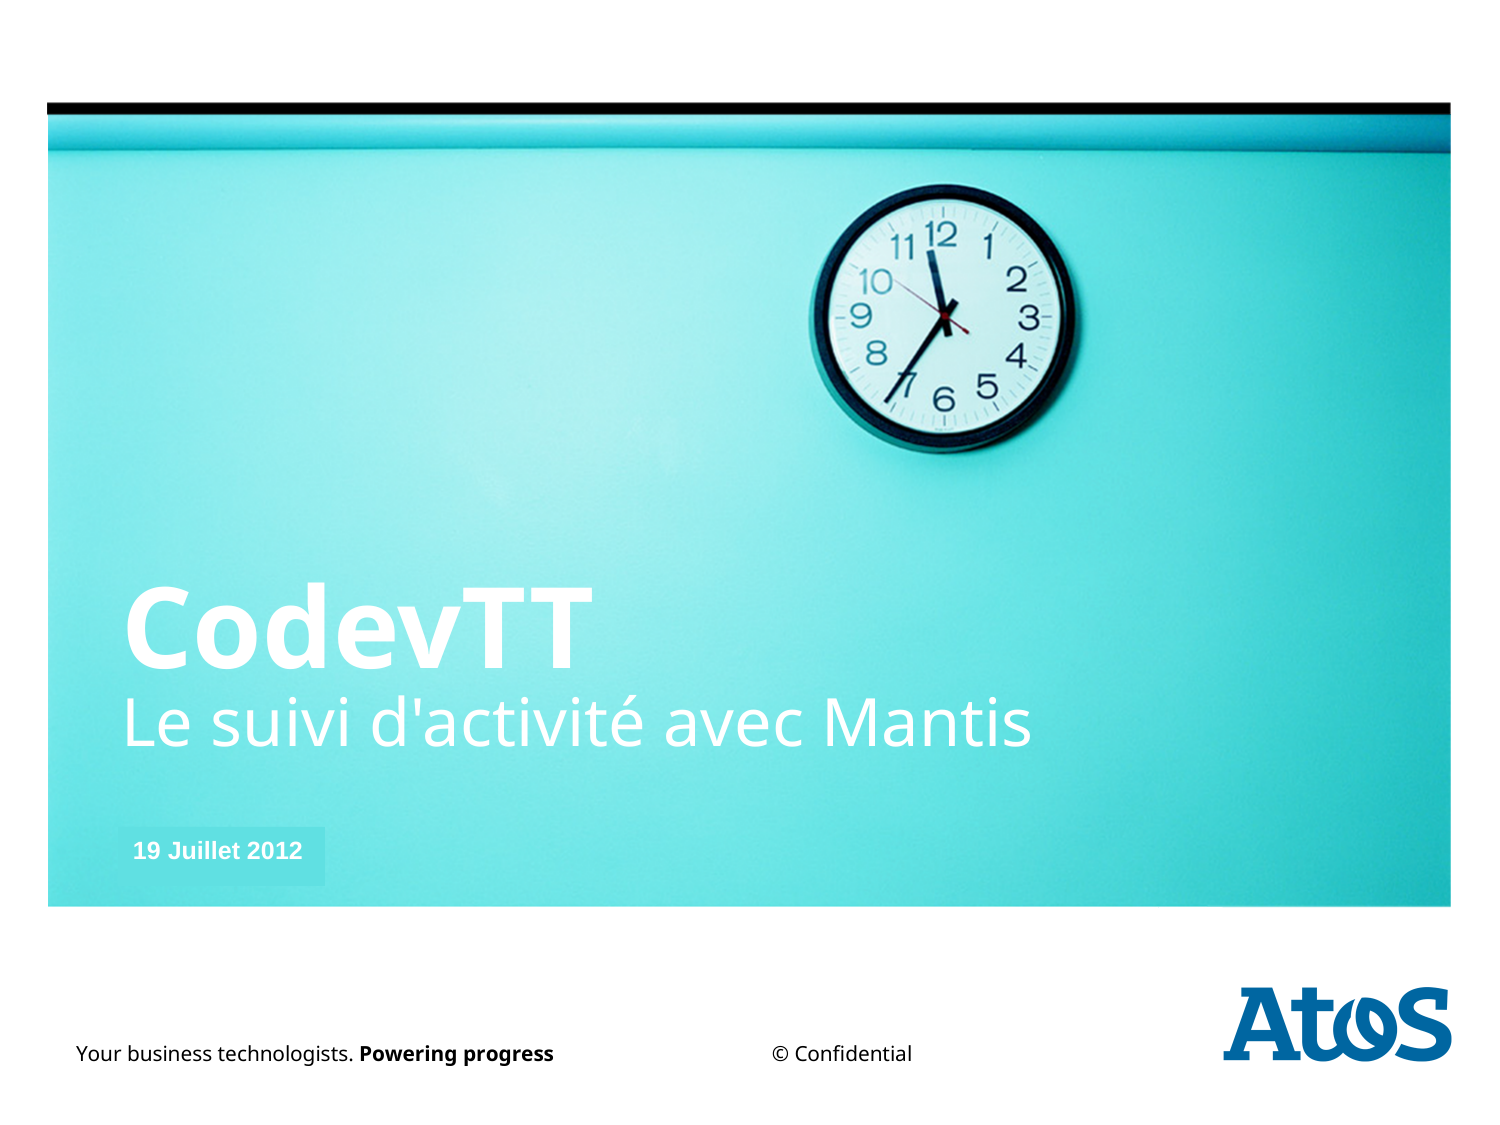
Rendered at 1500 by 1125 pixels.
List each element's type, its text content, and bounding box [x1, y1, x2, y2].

picture [0, 0, 1500, 1125]
text_box 19 Juillet 2012 [118, 826, 325, 886]
title CodevTT [106, 503, 1405, 681]
subtitle Le suivi d'activité avec Mantis [106, 681, 1409, 772]
